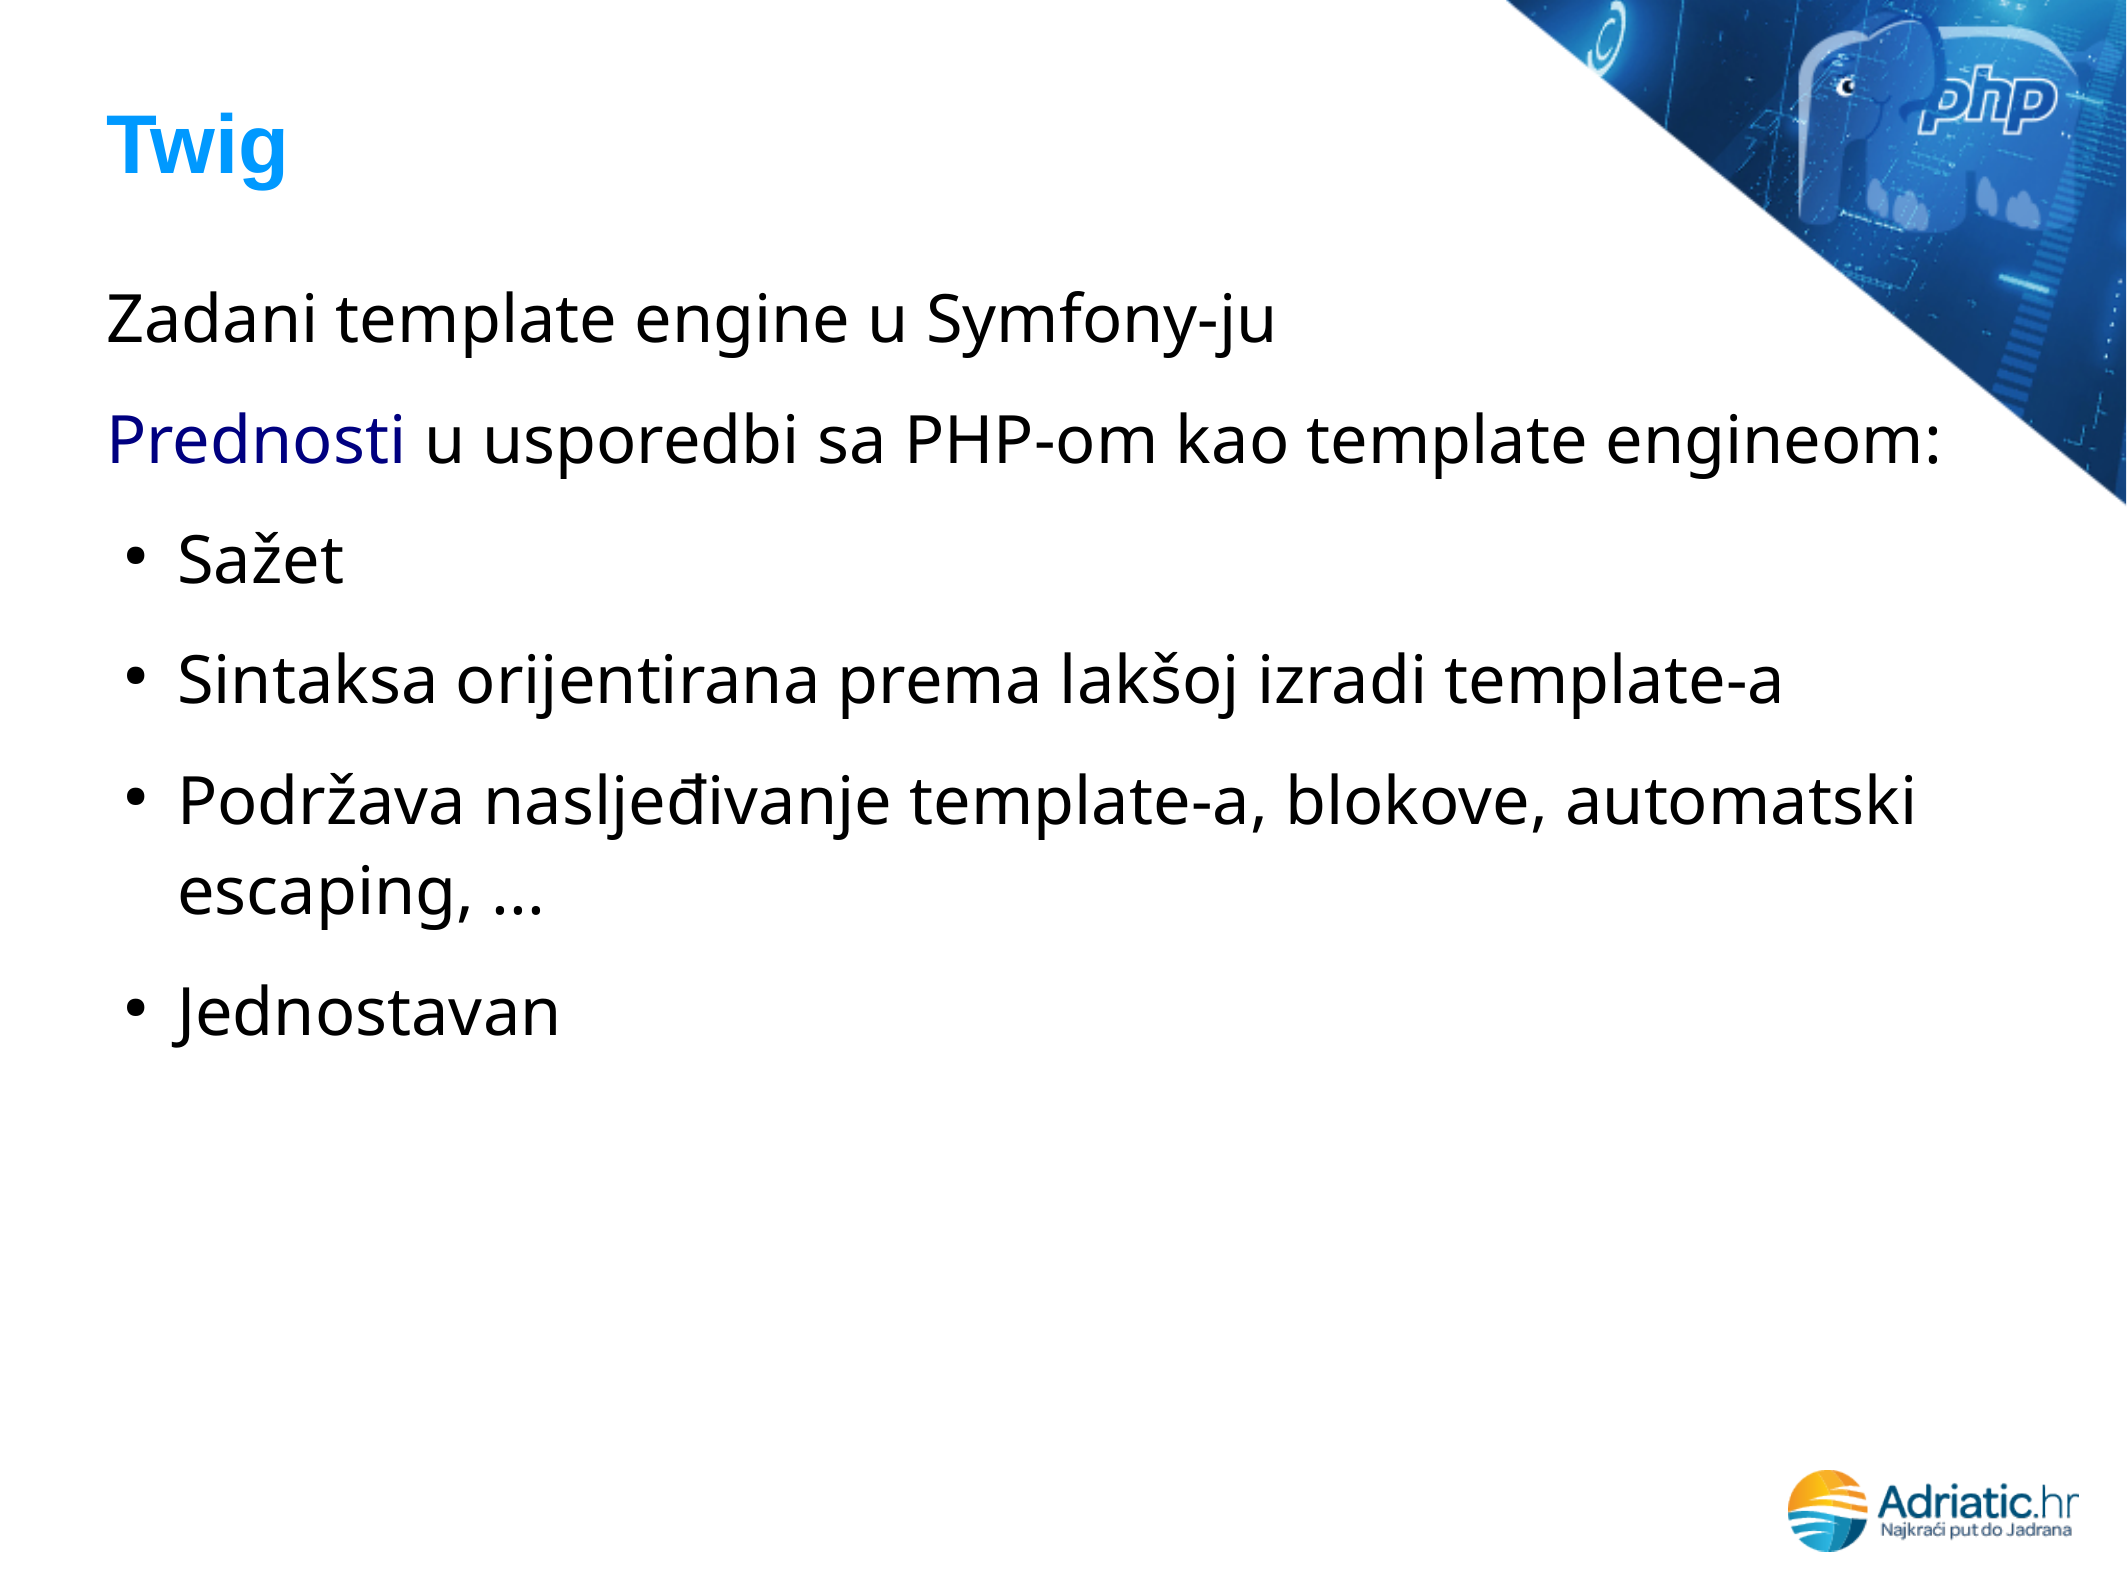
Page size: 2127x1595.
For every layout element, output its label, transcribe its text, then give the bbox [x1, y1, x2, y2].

picture [1505, 0, 2127, 625]
picture [1788, 1470, 2079, 1552]
list Zadani template engine u Symfony-ju Prednosti u usporedbi sa PHP-om kao template engineom: Sažet Sintaksa orijentirana prema lakšoj izradi template-a Podržava nasljeđivanje template-a, blokove, automatski escaping, ... Jednostavan [106, 271, 2020, 1453]
title Twig [106, 70, 1630, 219]
